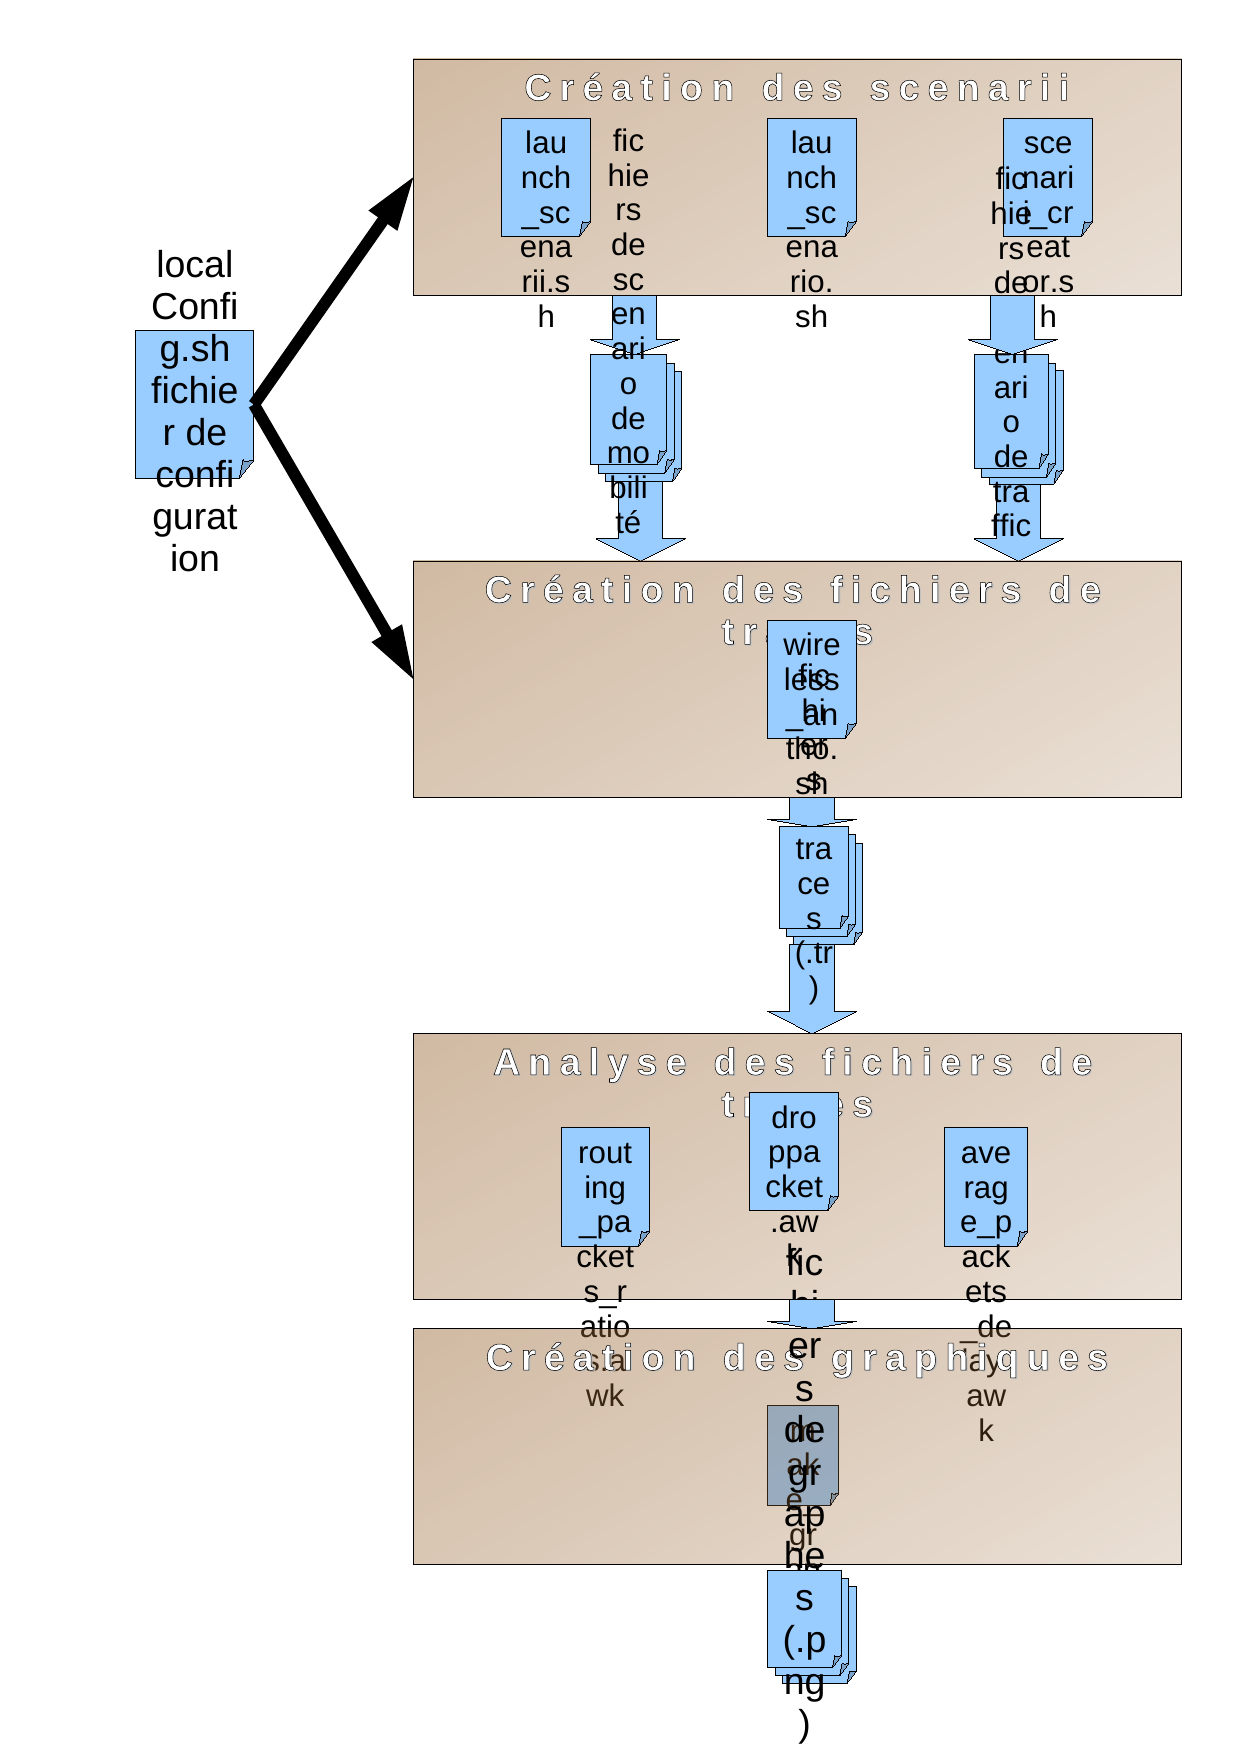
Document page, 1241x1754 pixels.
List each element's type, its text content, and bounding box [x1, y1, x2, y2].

text_box launch_scenario.sh [767, 118, 857, 237]
text_box [775, 1578, 857, 1684]
text_box [596, 363, 686, 561]
text_box Création des scenarii [413, 59, 1182, 296]
text_box [615, 309, 624, 314]
text_box [767, 1299, 857, 1329]
text_box [618, 483, 622, 496]
text_box droppacket.awk [749, 1092, 839, 1211]
text_box fichiers de traces (.tr) [779, 826, 849, 929]
text_box fichiers de scenario de traffic [974, 354, 1049, 469]
text_box Création des graphiques [413, 1328, 1182, 1565]
text_box [974, 363, 1064, 561]
text_box [968, 295, 1058, 355]
text_box [767, 834, 863, 1033]
text_box routing_packets_ratios.awk [561, 1127, 650, 1247]
text_box [767, 797, 857, 827]
text_box wireless_antho.sh [767, 620, 857, 739]
text_box [590, 295, 680, 354]
text_box [789, 1676, 798, 1684]
text_box Analyse des fichiers de traces [413, 1033, 1182, 1300]
text_box launch_scenarii.sh [501, 118, 591, 237]
text_box fichiers de graphes (.png) [767, 1570, 842, 1668]
text_box [809, 1676, 819, 1684]
text_box fichiers de scenario de mobilité [590, 354, 667, 465]
text_box scenarii_creator.sh [1003, 118, 1093, 237]
text_box average_packets_delay.awk [944, 1127, 1028, 1247]
text_box localConfig.sh fichier de configuration [135, 330, 254, 479]
text_box Création des fichiers de traces [413, 561, 1182, 798]
